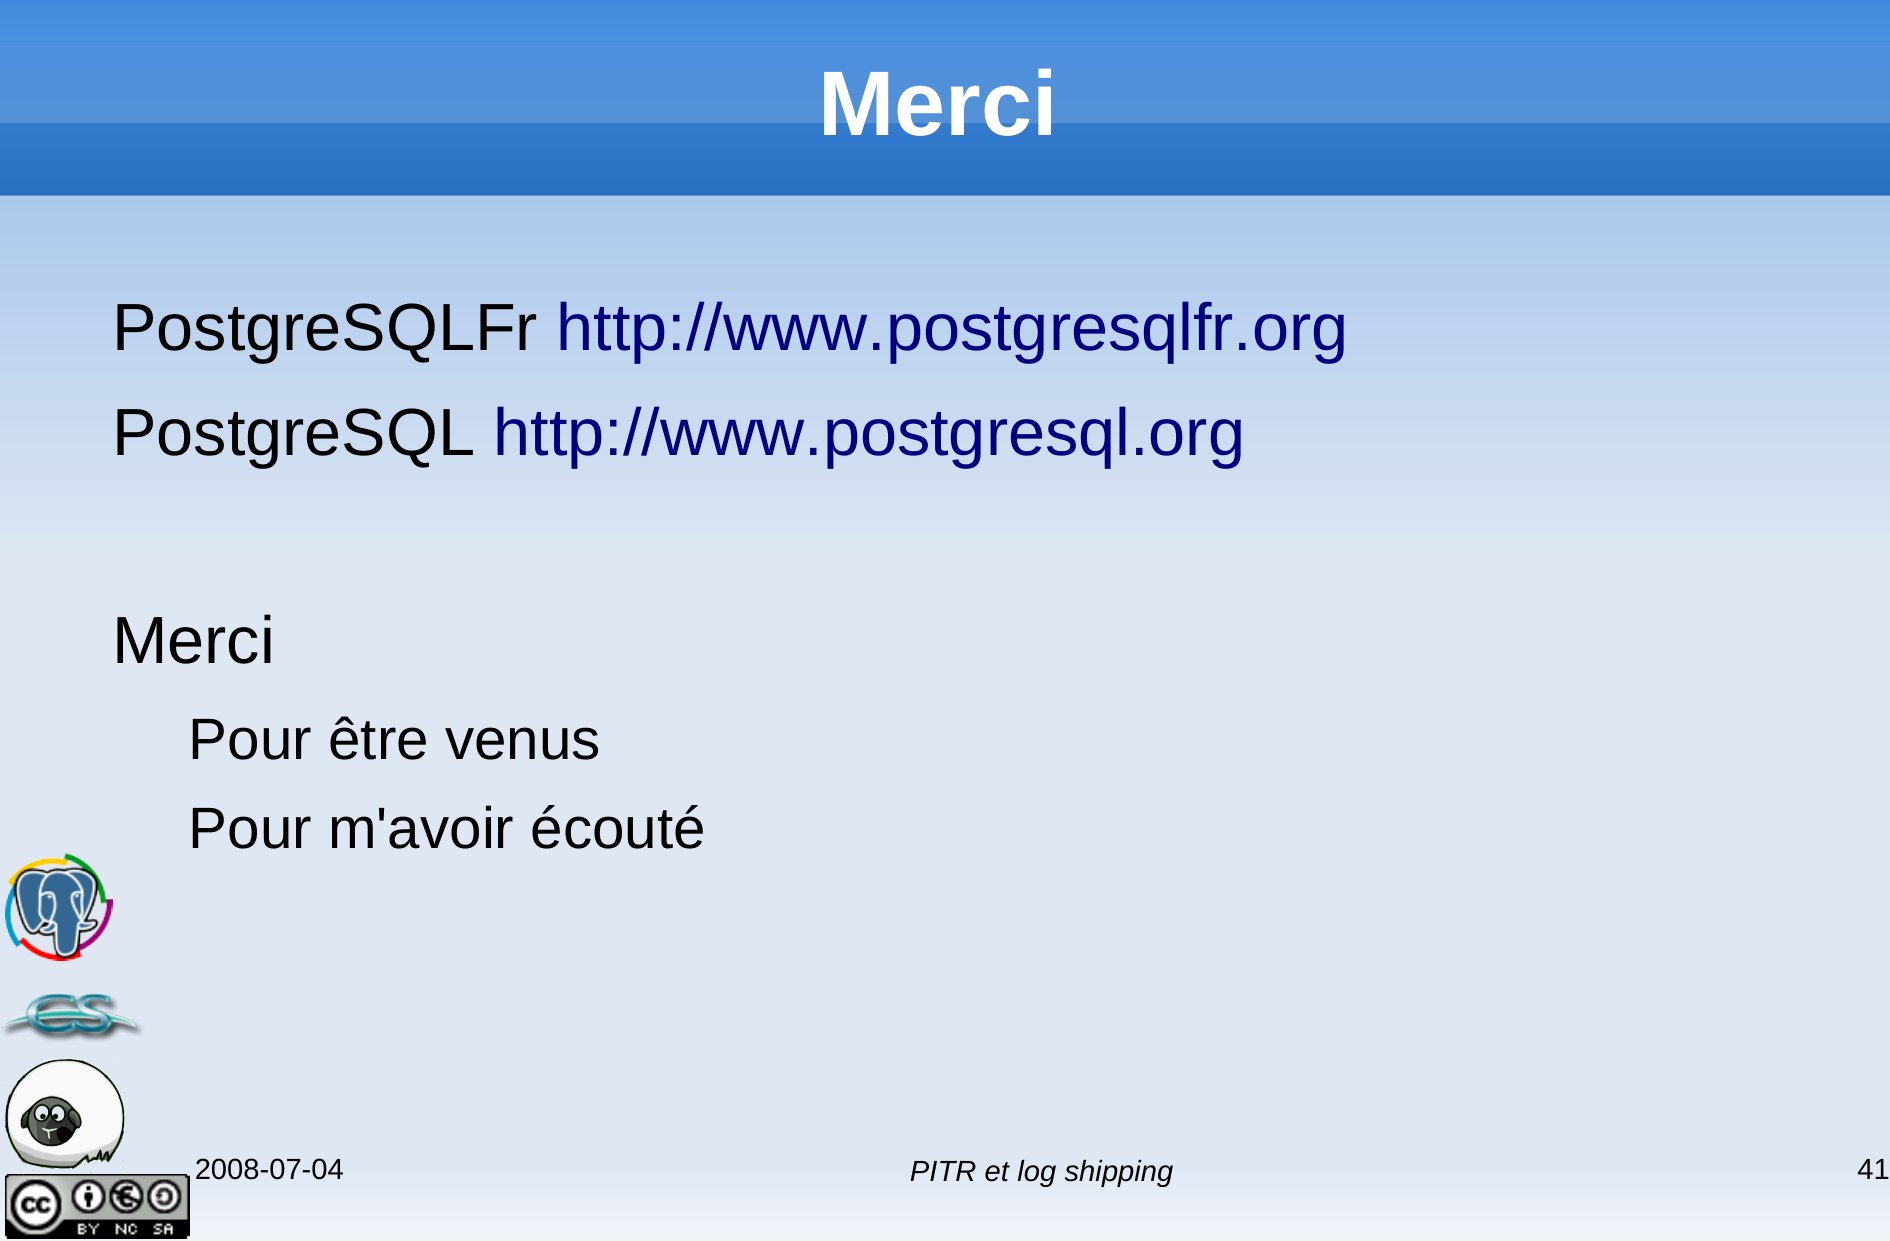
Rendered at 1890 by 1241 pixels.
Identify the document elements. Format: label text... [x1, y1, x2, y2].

picture [0, 0, 1890, 1241]
list PostgreSQLFr http://www.postgresqlfr.org PostgreSQL http://www.postgresql.org Merci Pour être venus Pour m'avoir écouté [94, 290, 1796, 1109]
title Merci [87, 0, 1789, 208]
